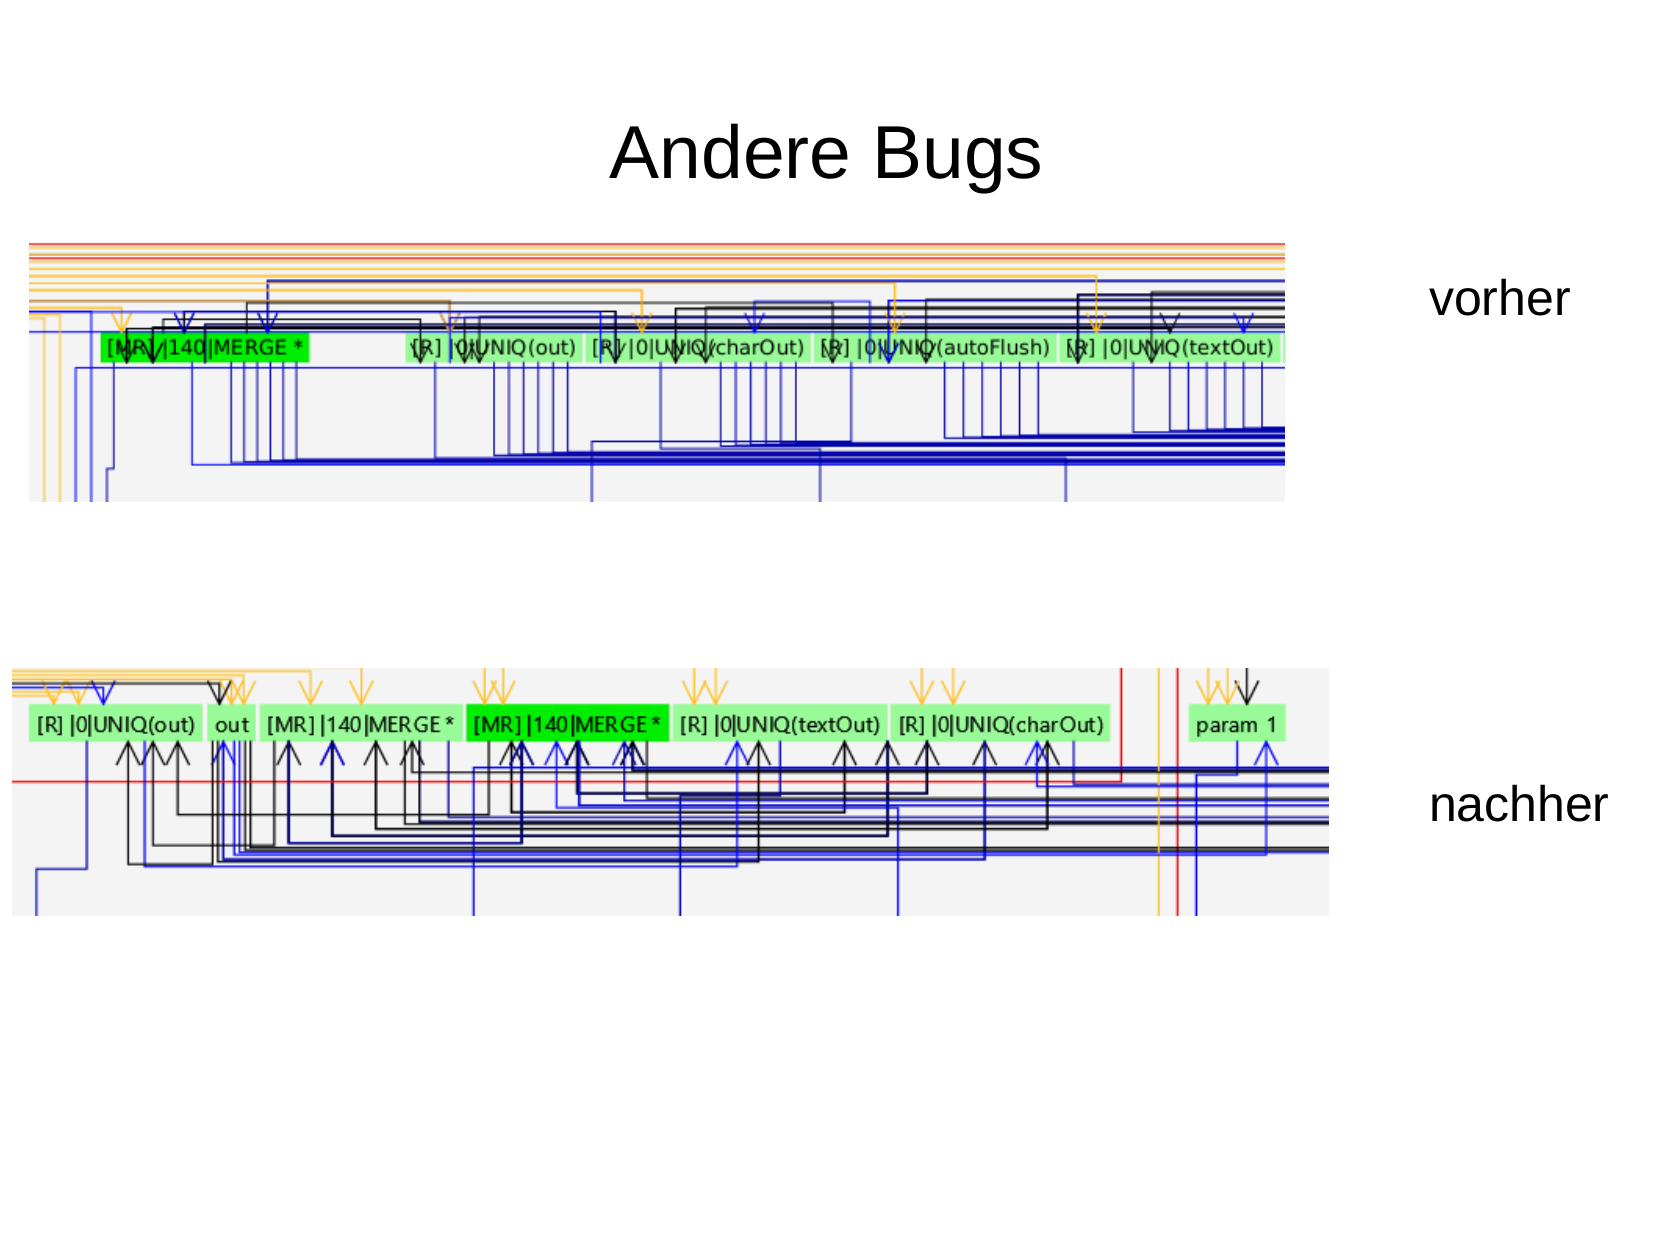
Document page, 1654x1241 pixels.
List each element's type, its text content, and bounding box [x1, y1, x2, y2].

picture [29, 242, 1285, 502]
list vorher nachher [1358, 255, 1630, 975]
title Andere Bugs [82, 49, 1571, 257]
picture [12, 668, 1329, 916]
